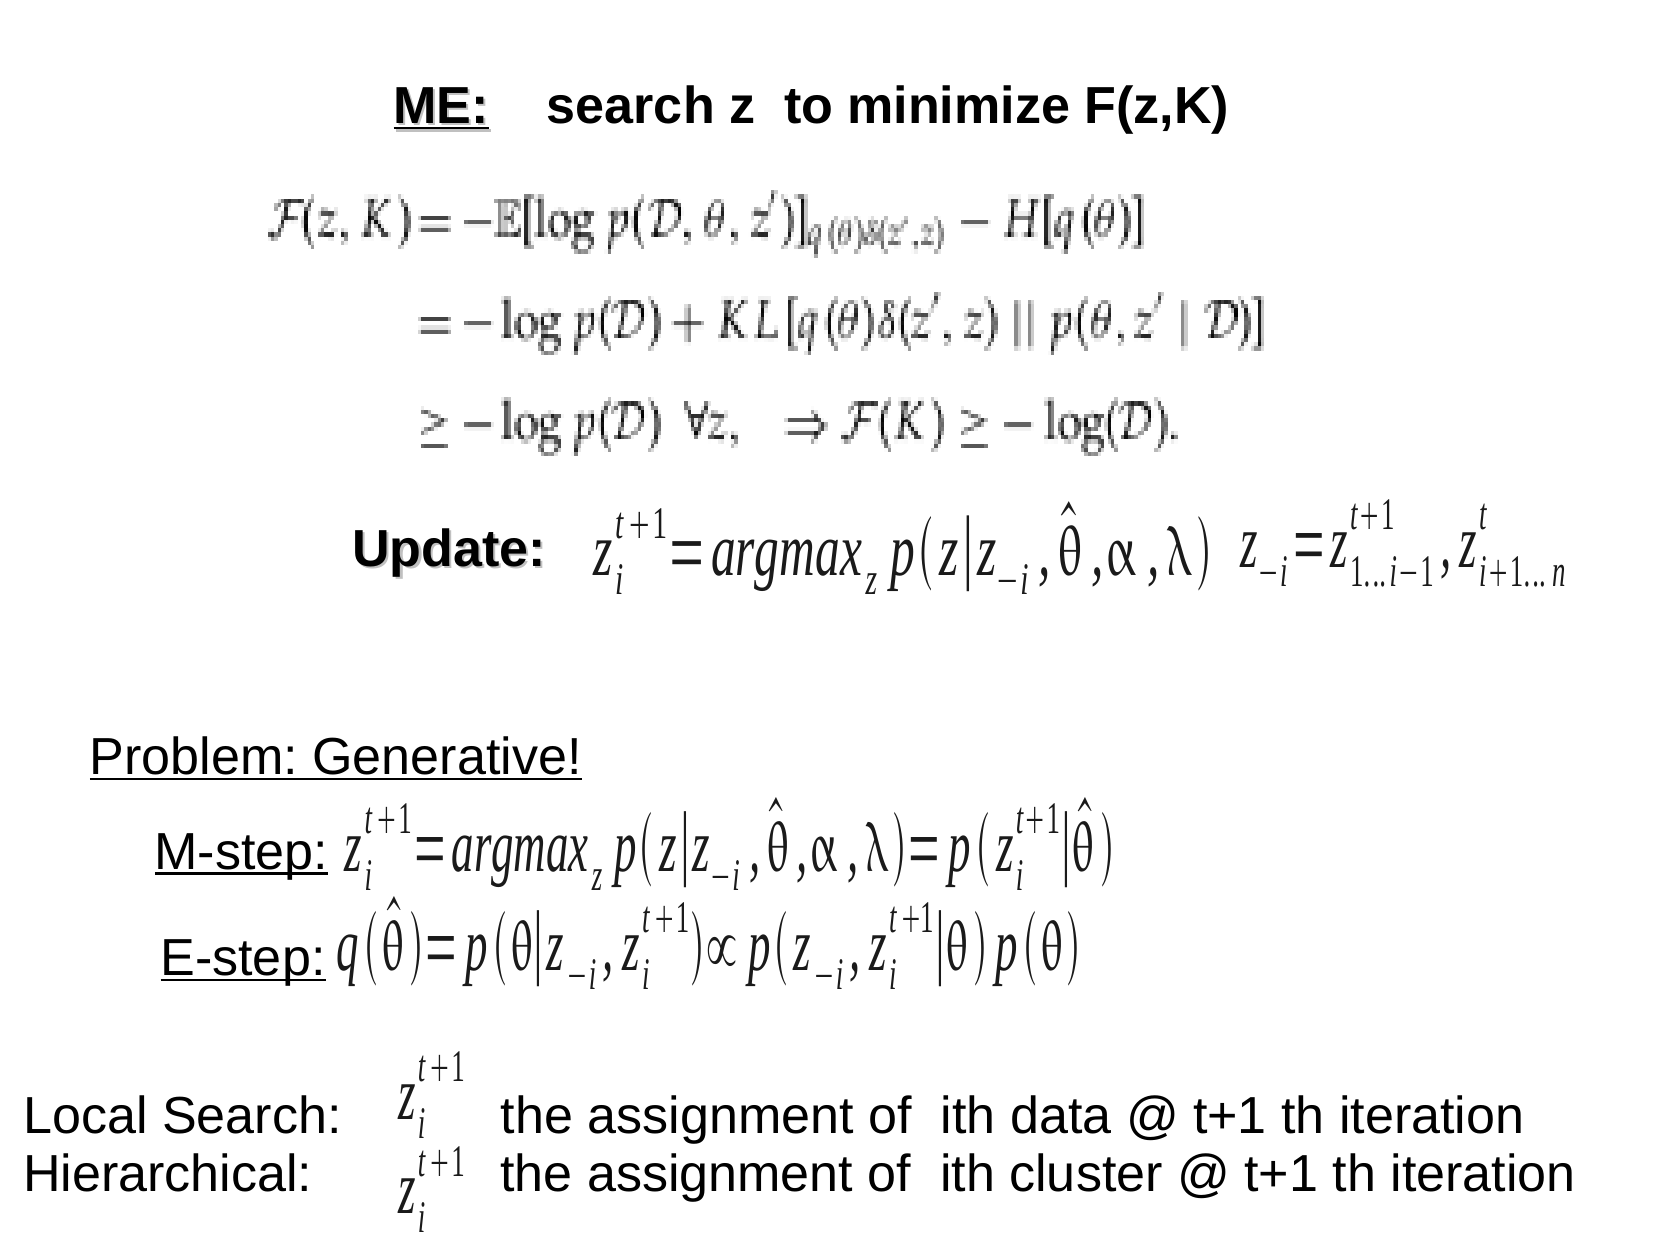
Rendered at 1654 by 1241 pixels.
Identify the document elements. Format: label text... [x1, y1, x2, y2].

text_box ME: search z to minimize F(z,K) [378, 69, 1358, 152]
chart [324, 791, 1124, 1003]
chart [577, 495, 1223, 609]
chart [384, 1039, 475, 1241]
picture [225, 178, 1298, 482]
text_box M-step: [139, 814, 403, 895]
text_box Local Search: the assignment of ith data @ t+1 th iteration Hierarchical: the assignment of ith cluster @ t+1 th iteration [8, 1079, 384, 1224]
text_box Update: [337, 512, 577, 594]
text_box Local Search: the assignment of ith data @ t+1 th iteration Hierarchical: the assignment of ith cluster @ t+1 th iteration [475, 1079, 1619, 1224]
text_box Problem: Generative! [75, 720, 751, 800]
chart [1226, 487, 1576, 601]
text_box E-step: [145, 921, 409, 1001]
